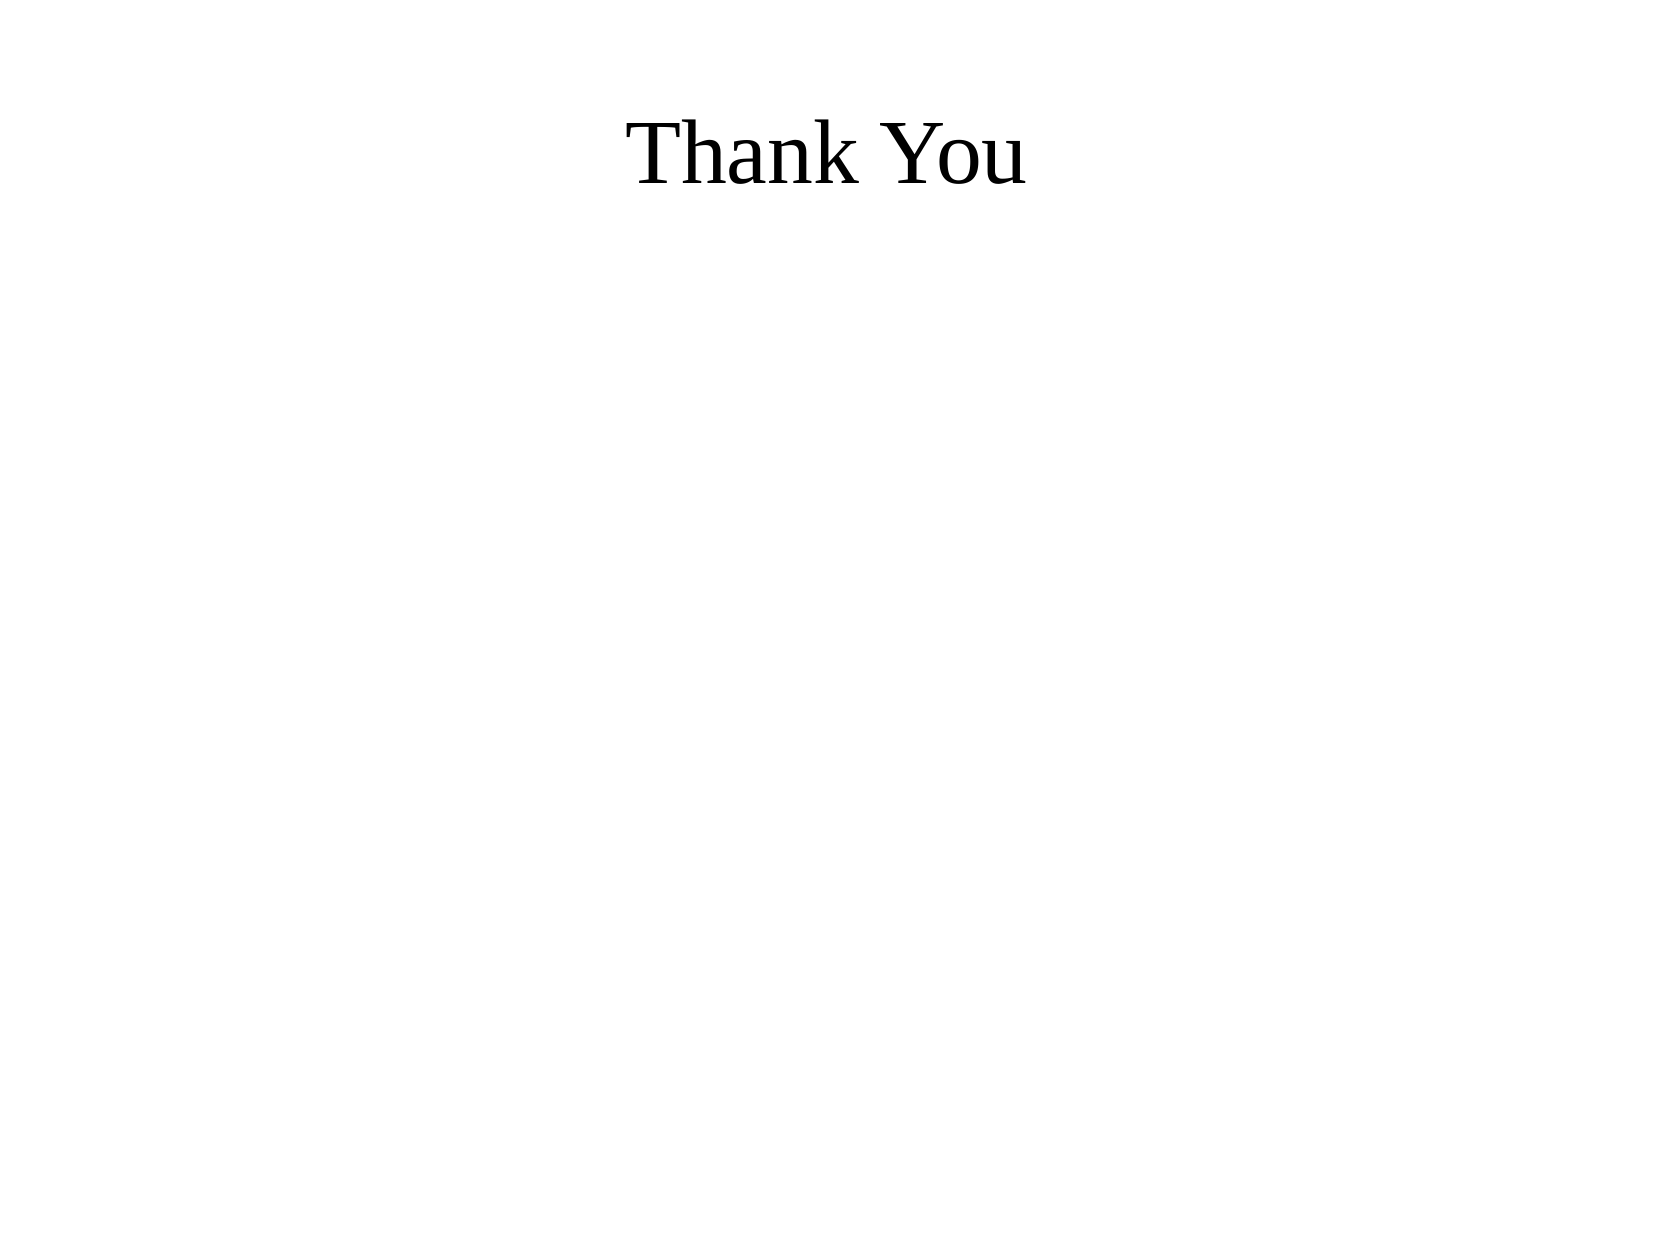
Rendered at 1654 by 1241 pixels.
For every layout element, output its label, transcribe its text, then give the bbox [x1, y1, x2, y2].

title Thank You [82, 49, 1571, 257]
